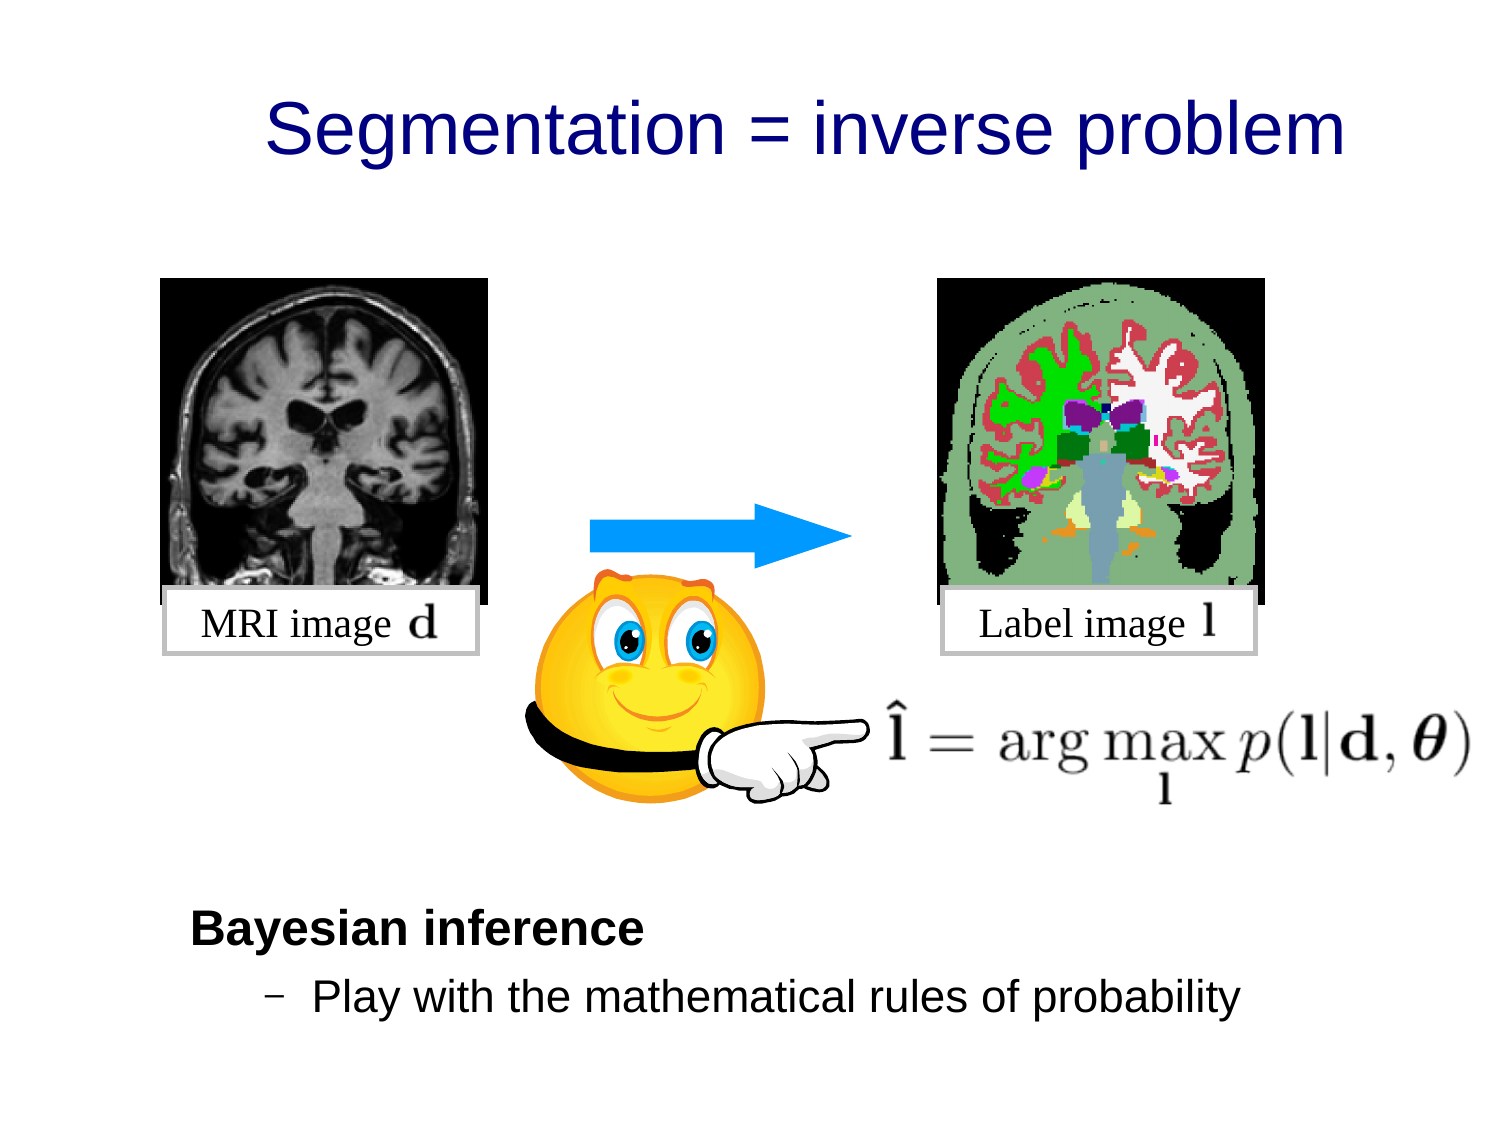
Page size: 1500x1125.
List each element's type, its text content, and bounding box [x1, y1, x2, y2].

picture [525, 569, 1488, 819]
picture [937, 278, 1265, 650]
picture [160, 278, 488, 606]
text_box Label image [942, 587, 1256, 654]
picture [386, 590, 456, 648]
text_box Bayesian inference Play with the mathematical rules of probability [174, 887, 1488, 1063]
title Segmentation = inverse problem [149, 65, 1463, 179]
text_box MRI image [164, 587, 478, 654]
text_box [589, 503, 853, 569]
